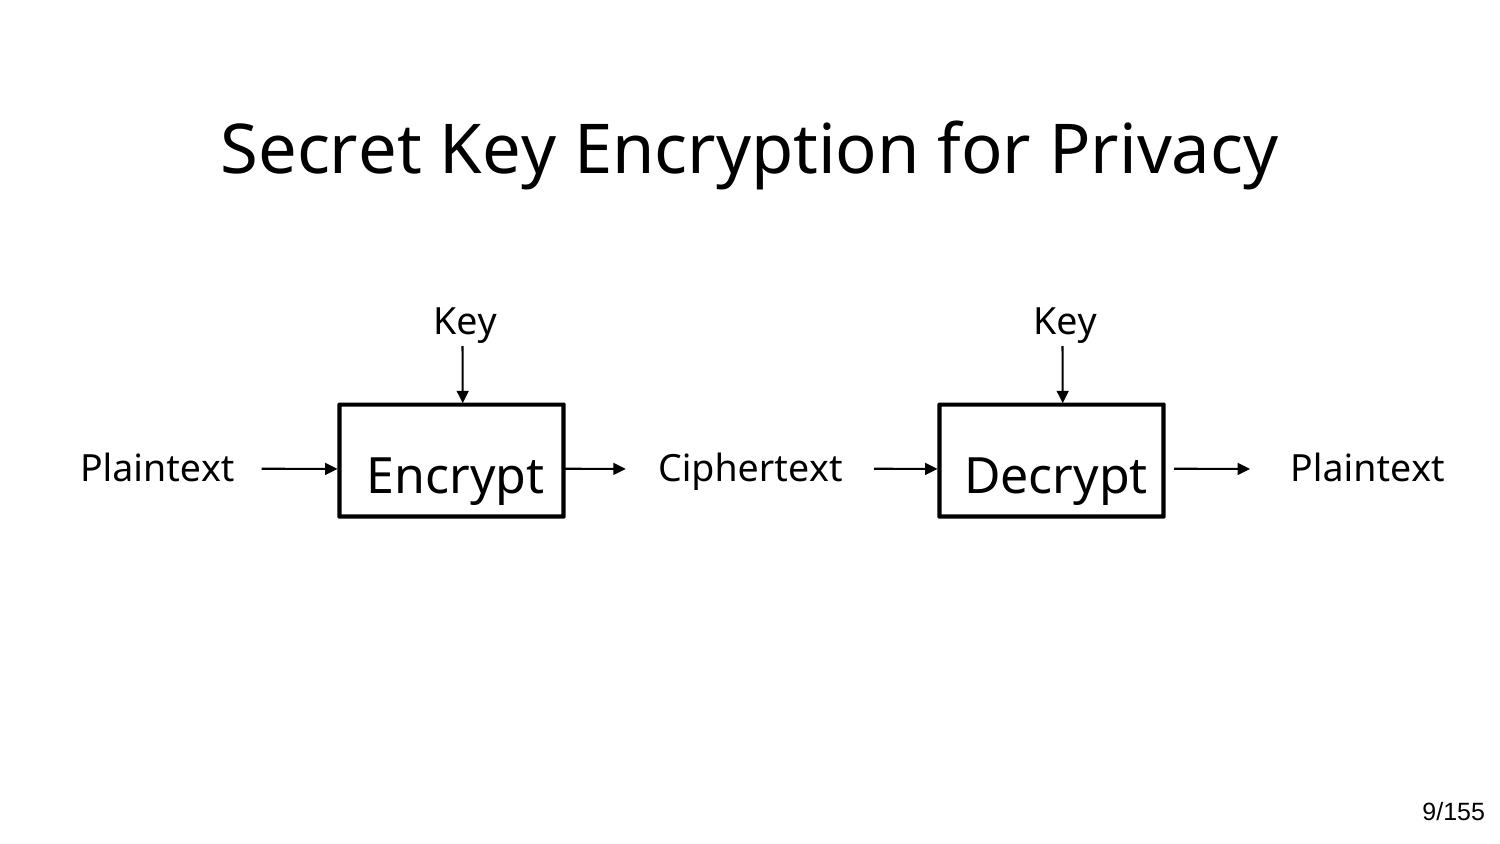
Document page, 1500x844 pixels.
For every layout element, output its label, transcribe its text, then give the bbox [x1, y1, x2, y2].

title Secret Key Encryption for Privacy [112, 54, 1388, 237]
text_box Plaintext [1275, 435, 1460, 497]
text_box [339, 404, 564, 517]
text_box Decrypt [948, 435, 1164, 512]
text_box Ciphertext [642, 435, 858, 497]
text_box Key [1018, 288, 1113, 350]
text_box [939, 404, 1164, 517]
text_box Encrypt [351, 435, 560, 512]
text_box Plaintext [64, 435, 250, 497]
text_box Key [418, 288, 513, 350]
